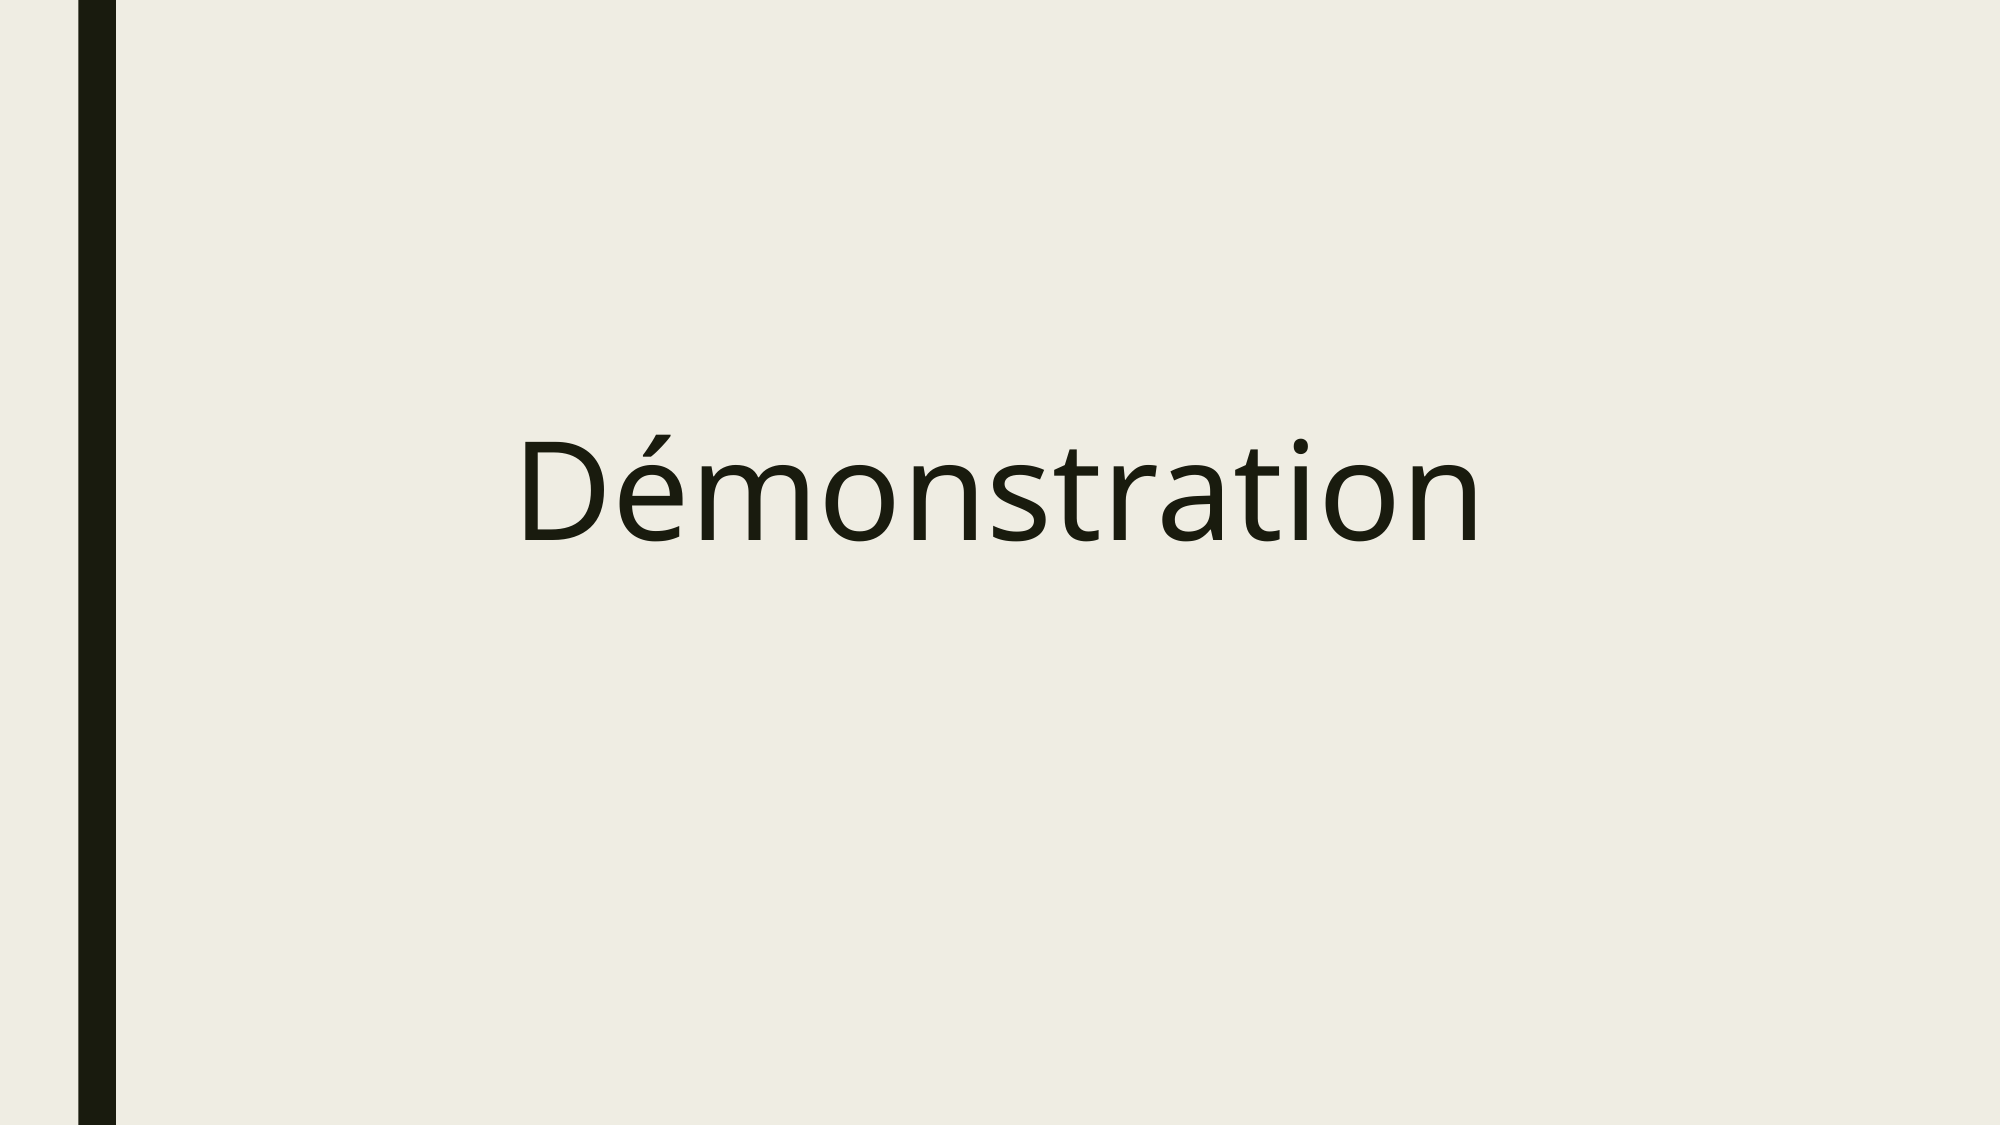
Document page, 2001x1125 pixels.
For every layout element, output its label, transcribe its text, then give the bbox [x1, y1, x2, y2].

title Démonstration [212, 415, 1788, 585]
